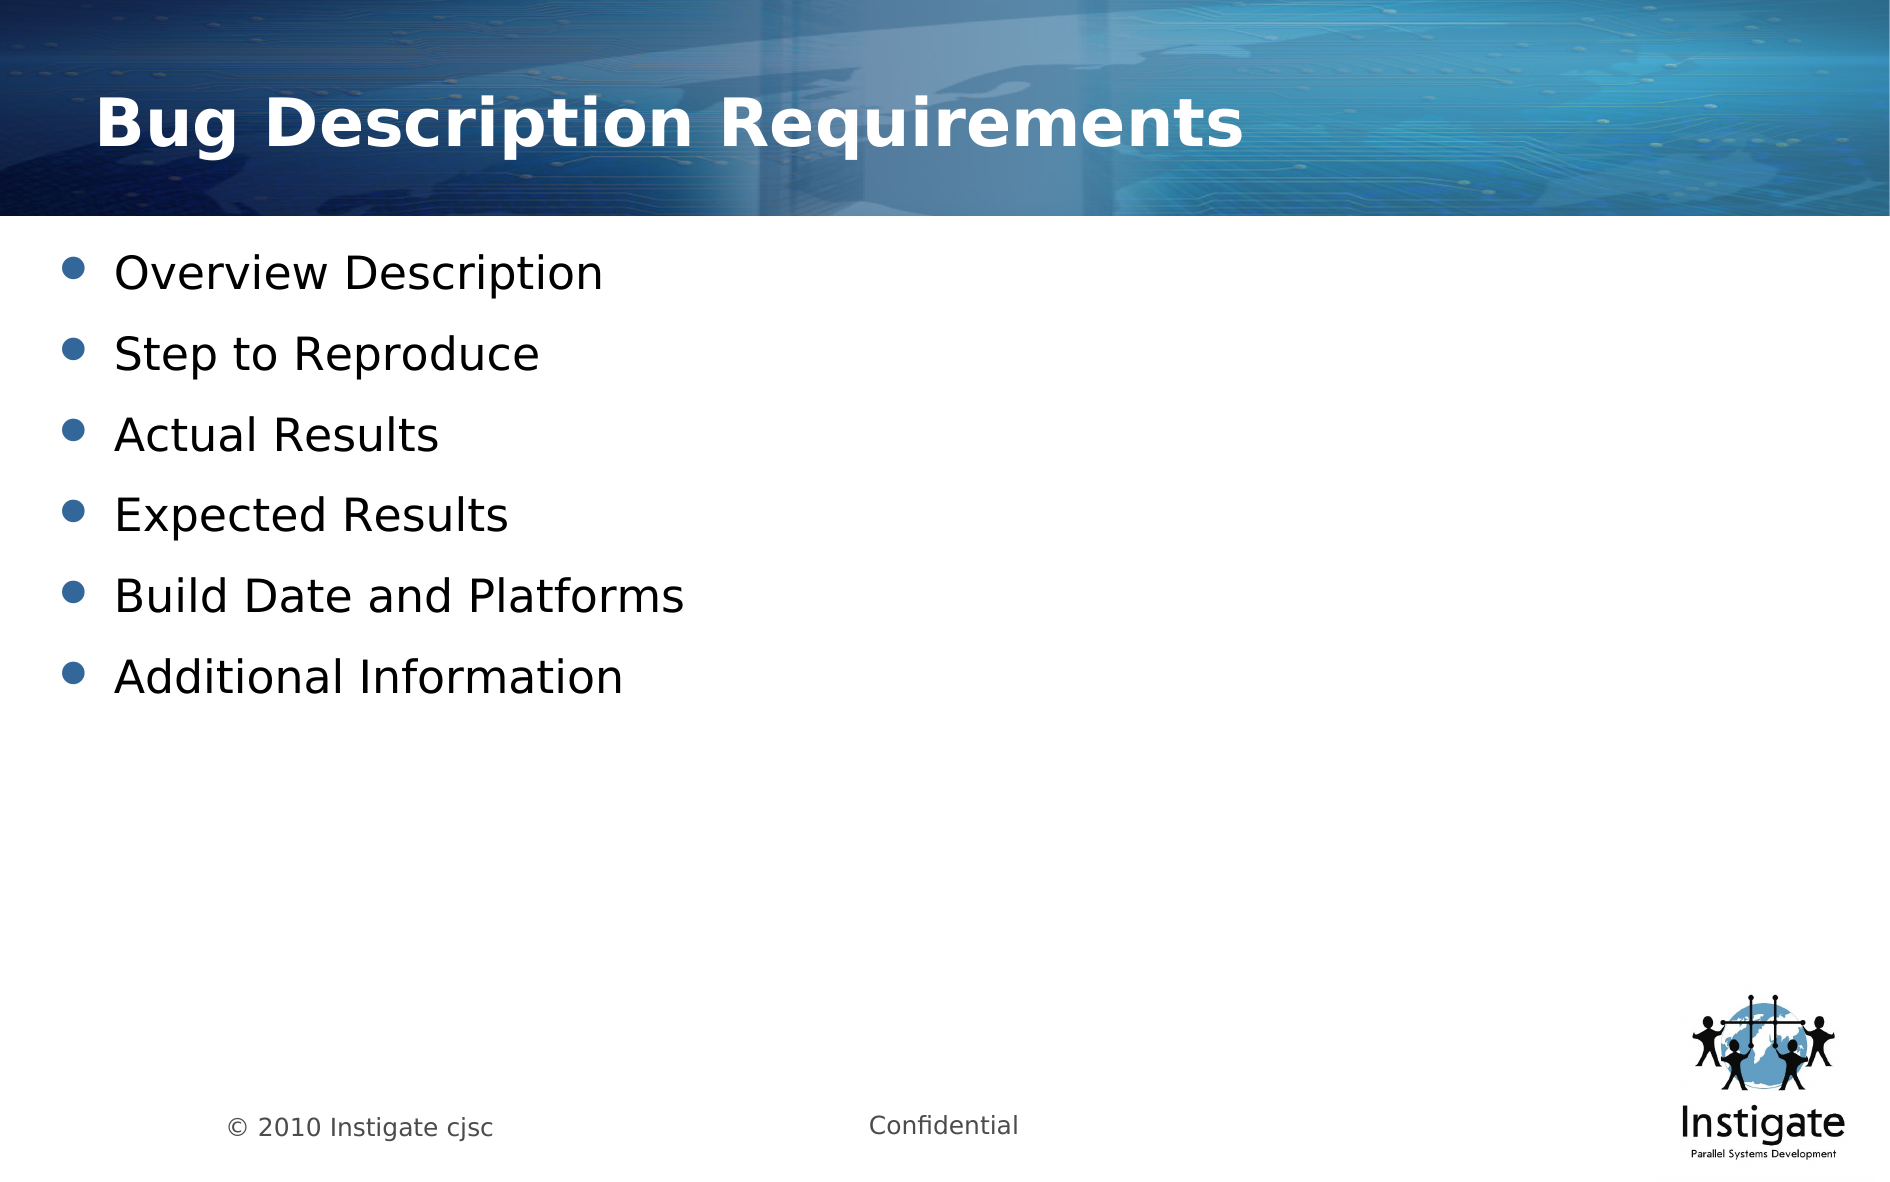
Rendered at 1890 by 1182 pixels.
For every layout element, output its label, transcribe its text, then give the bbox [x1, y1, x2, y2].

picture [0, 0, 1890, 216]
title Bug Description Requirements [94, 54, 1793, 210]
list Overview Description Step to Reproduce Actual Results Expected Results Build Date and Platforms Additional Information [59, 236, 1831, 1001]
picture [1650, 956, 1876, 1182]
